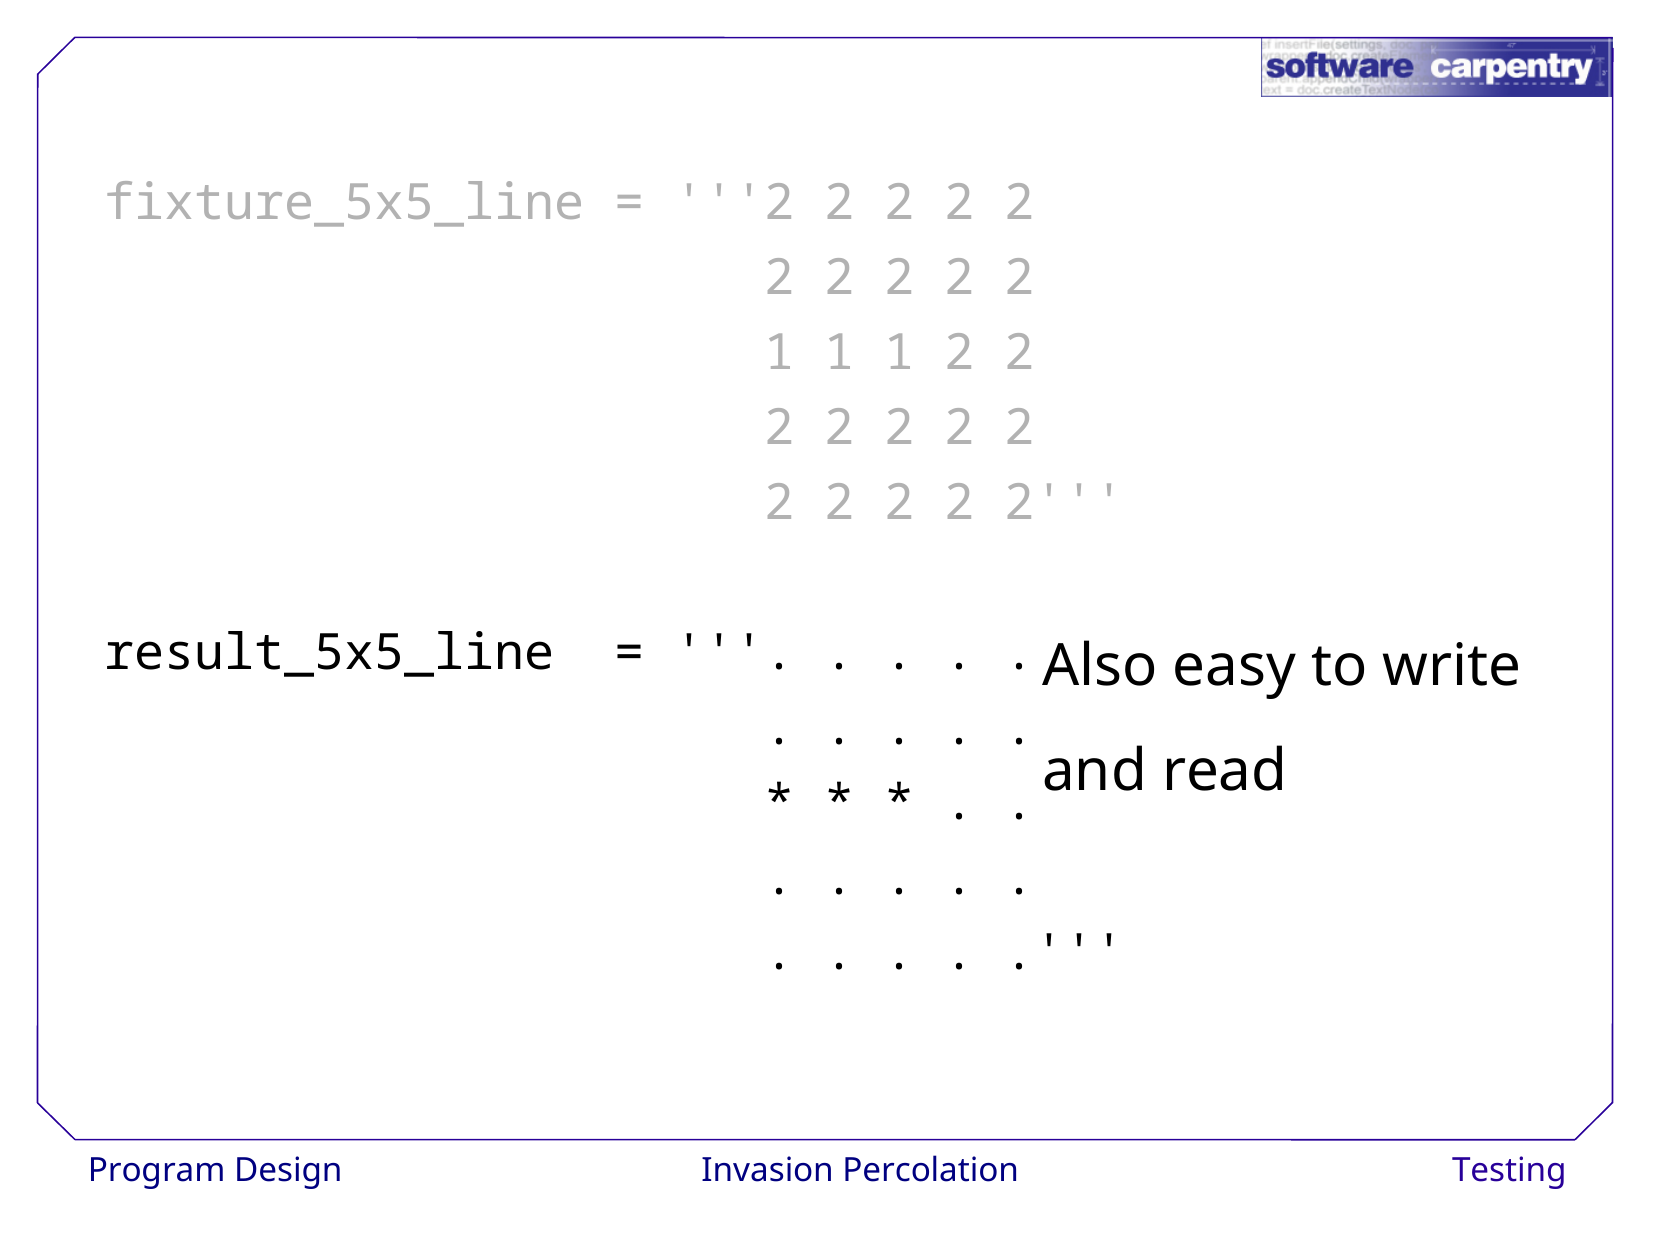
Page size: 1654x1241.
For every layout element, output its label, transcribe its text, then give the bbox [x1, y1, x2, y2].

picture [1261, 39, 1613, 97]
text_box Also easy to write and read [1027, 584, 1568, 810]
text_box fixture_5x5_line = '''2 2 2 2 2 2 2 2 2 2 1 1 1 2 2 2 2 2 2 2 2 2 2 2 2''' result_5x5_line = '''. . . . . . . . . . * * * . . . . . . . . . . . .''' [89, 147, 1508, 1093]
